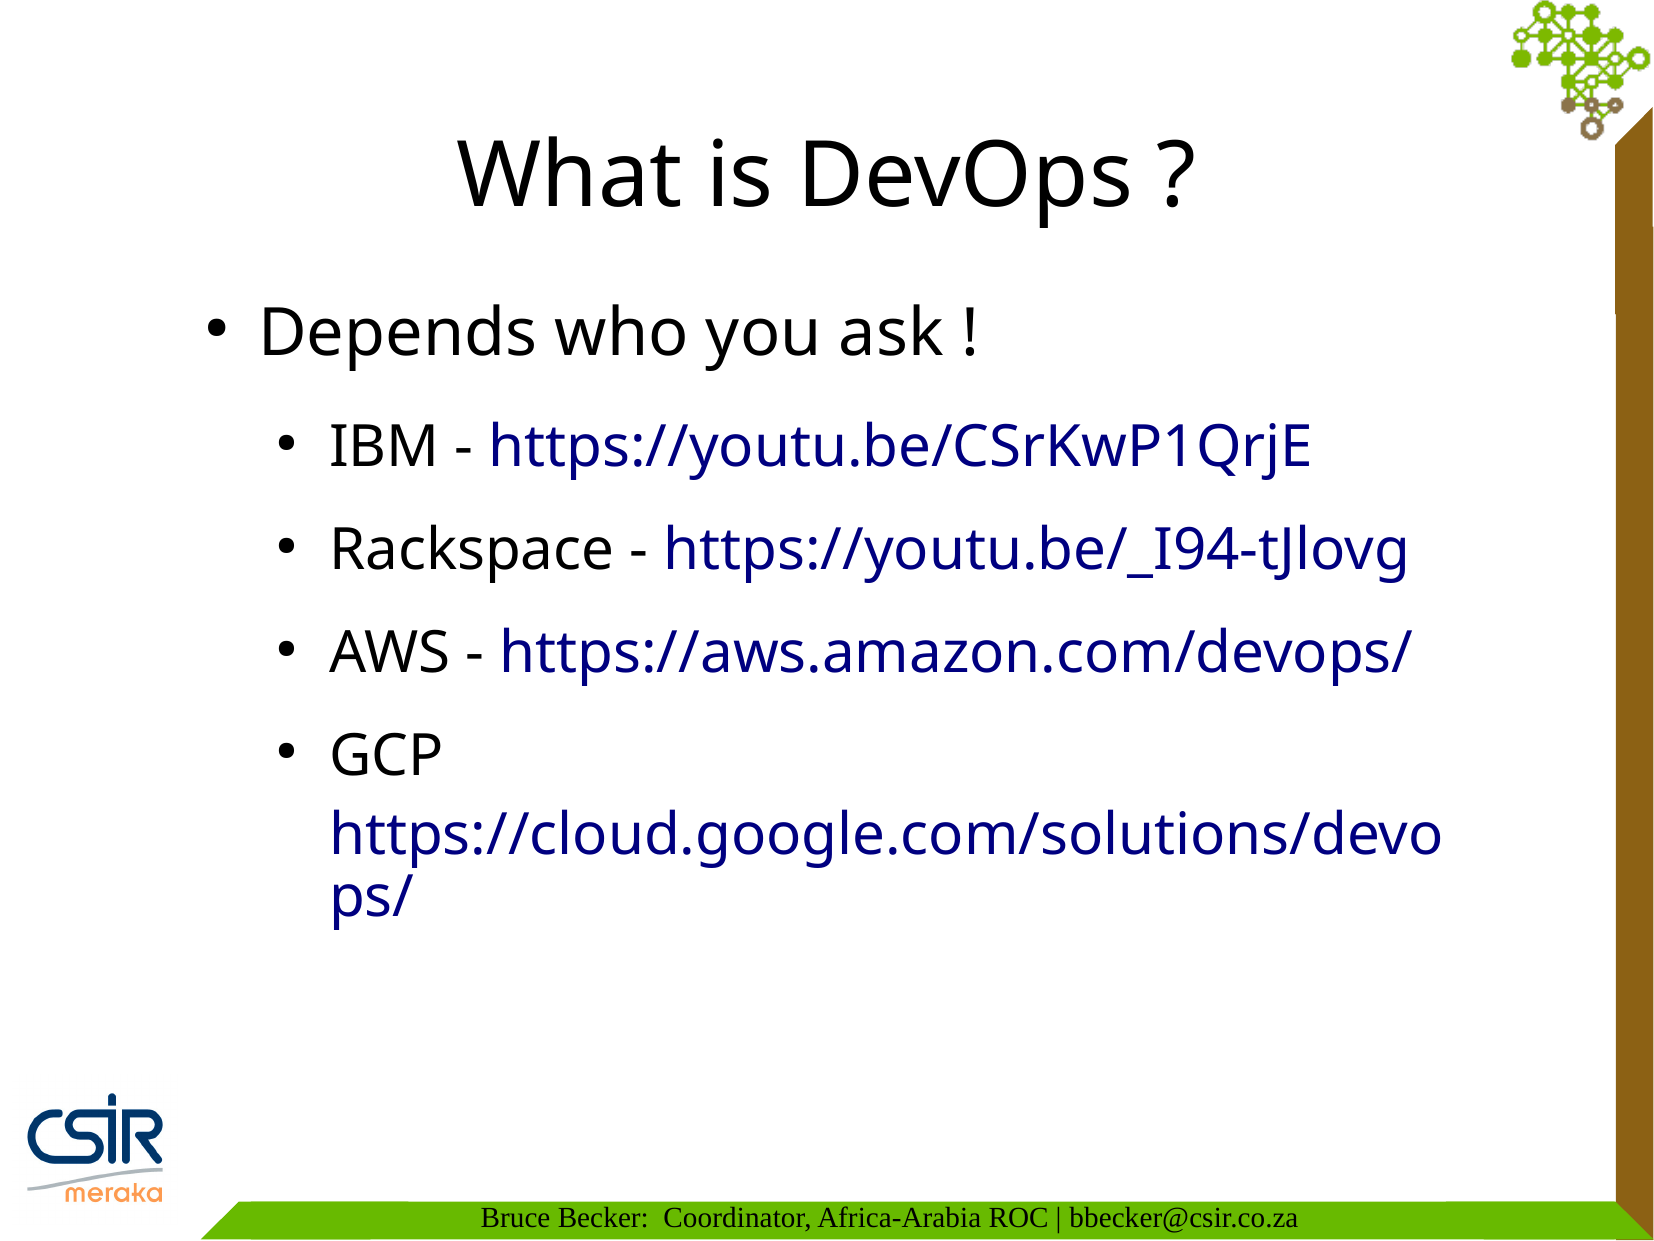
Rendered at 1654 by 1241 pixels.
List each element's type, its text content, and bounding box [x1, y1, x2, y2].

picture [1503, 0, 1654, 144]
picture [12, 1074, 178, 1225]
list Depends who you ask ! IBM - https://youtu.be/CSrKwP1QrjE Rackspace - https://youtu.be/_I94-tJlovg AWS - https://aws.amazon.com/devops/ GCP https://cloud.google.com/solutions/devops/ [187, 284, 1466, 1004]
title What is DevOps ? [82, 67, 1571, 275]
